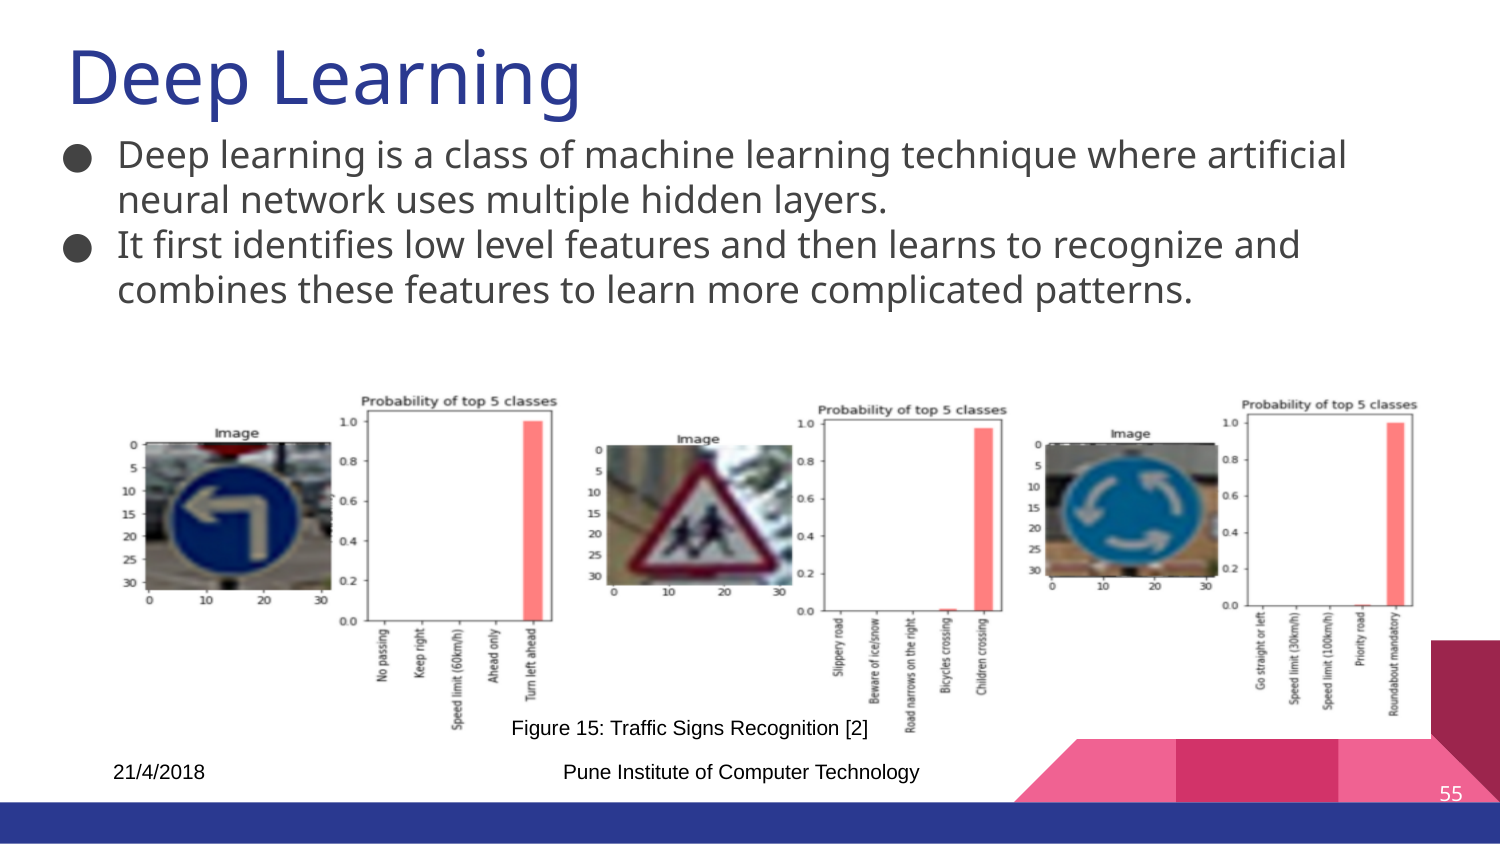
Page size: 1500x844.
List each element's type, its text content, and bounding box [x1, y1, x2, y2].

slide_number <number> [1387, 762, 1478, 828]
text_box Figure 15: Traffic Signs Recognition [2] [483, 699, 897, 752]
list Deep learning is a class of machine learning technique where artificial neural network uses multiple hidden layers. It first identifies low level features and then learns to recognize and combines these features to learn more complicated patterns. [27, 116, 1473, 796]
title Deep Learning [51, 14, 1449, 106]
picture [92, 374, 1431, 739]
